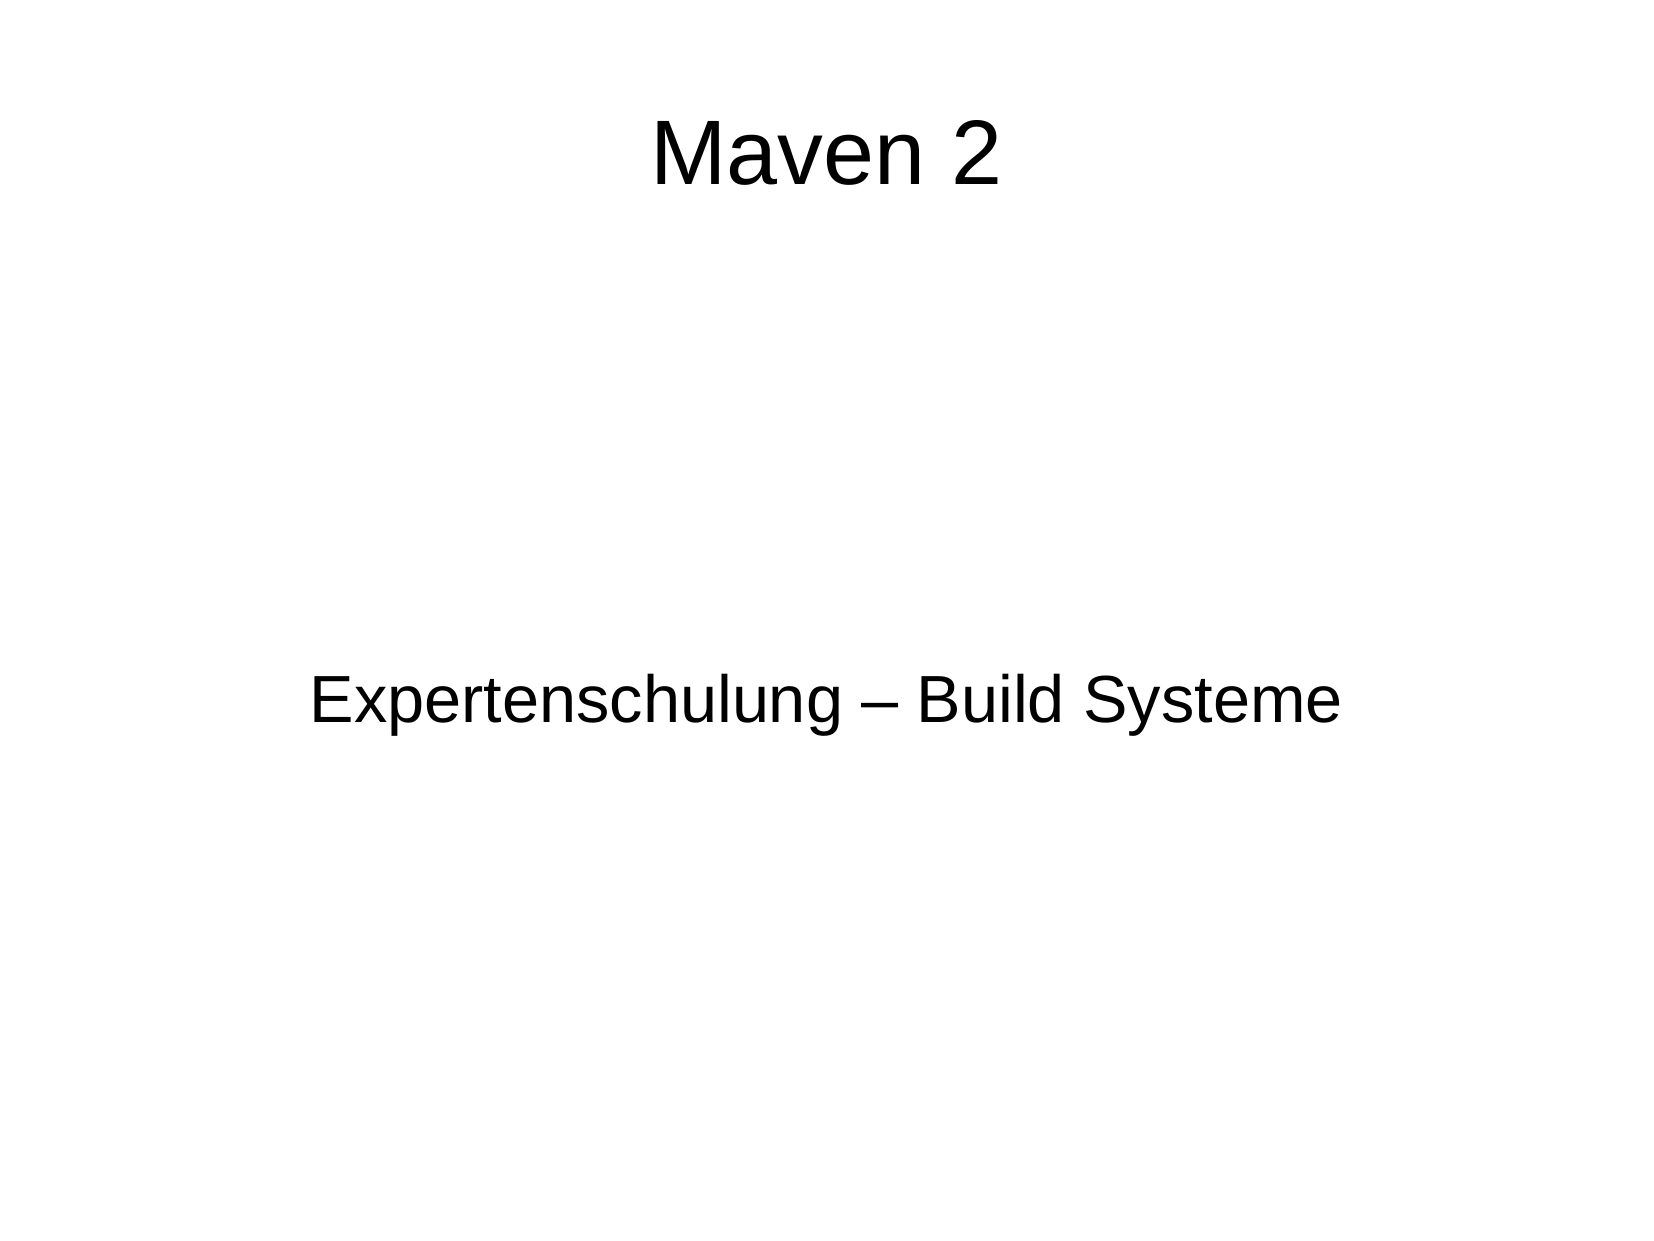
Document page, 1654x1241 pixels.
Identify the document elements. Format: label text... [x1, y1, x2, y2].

title Maven 2 [82, 49, 1571, 257]
subtitle Expertenschulung – Build Systeme [82, 290, 1571, 1109]
